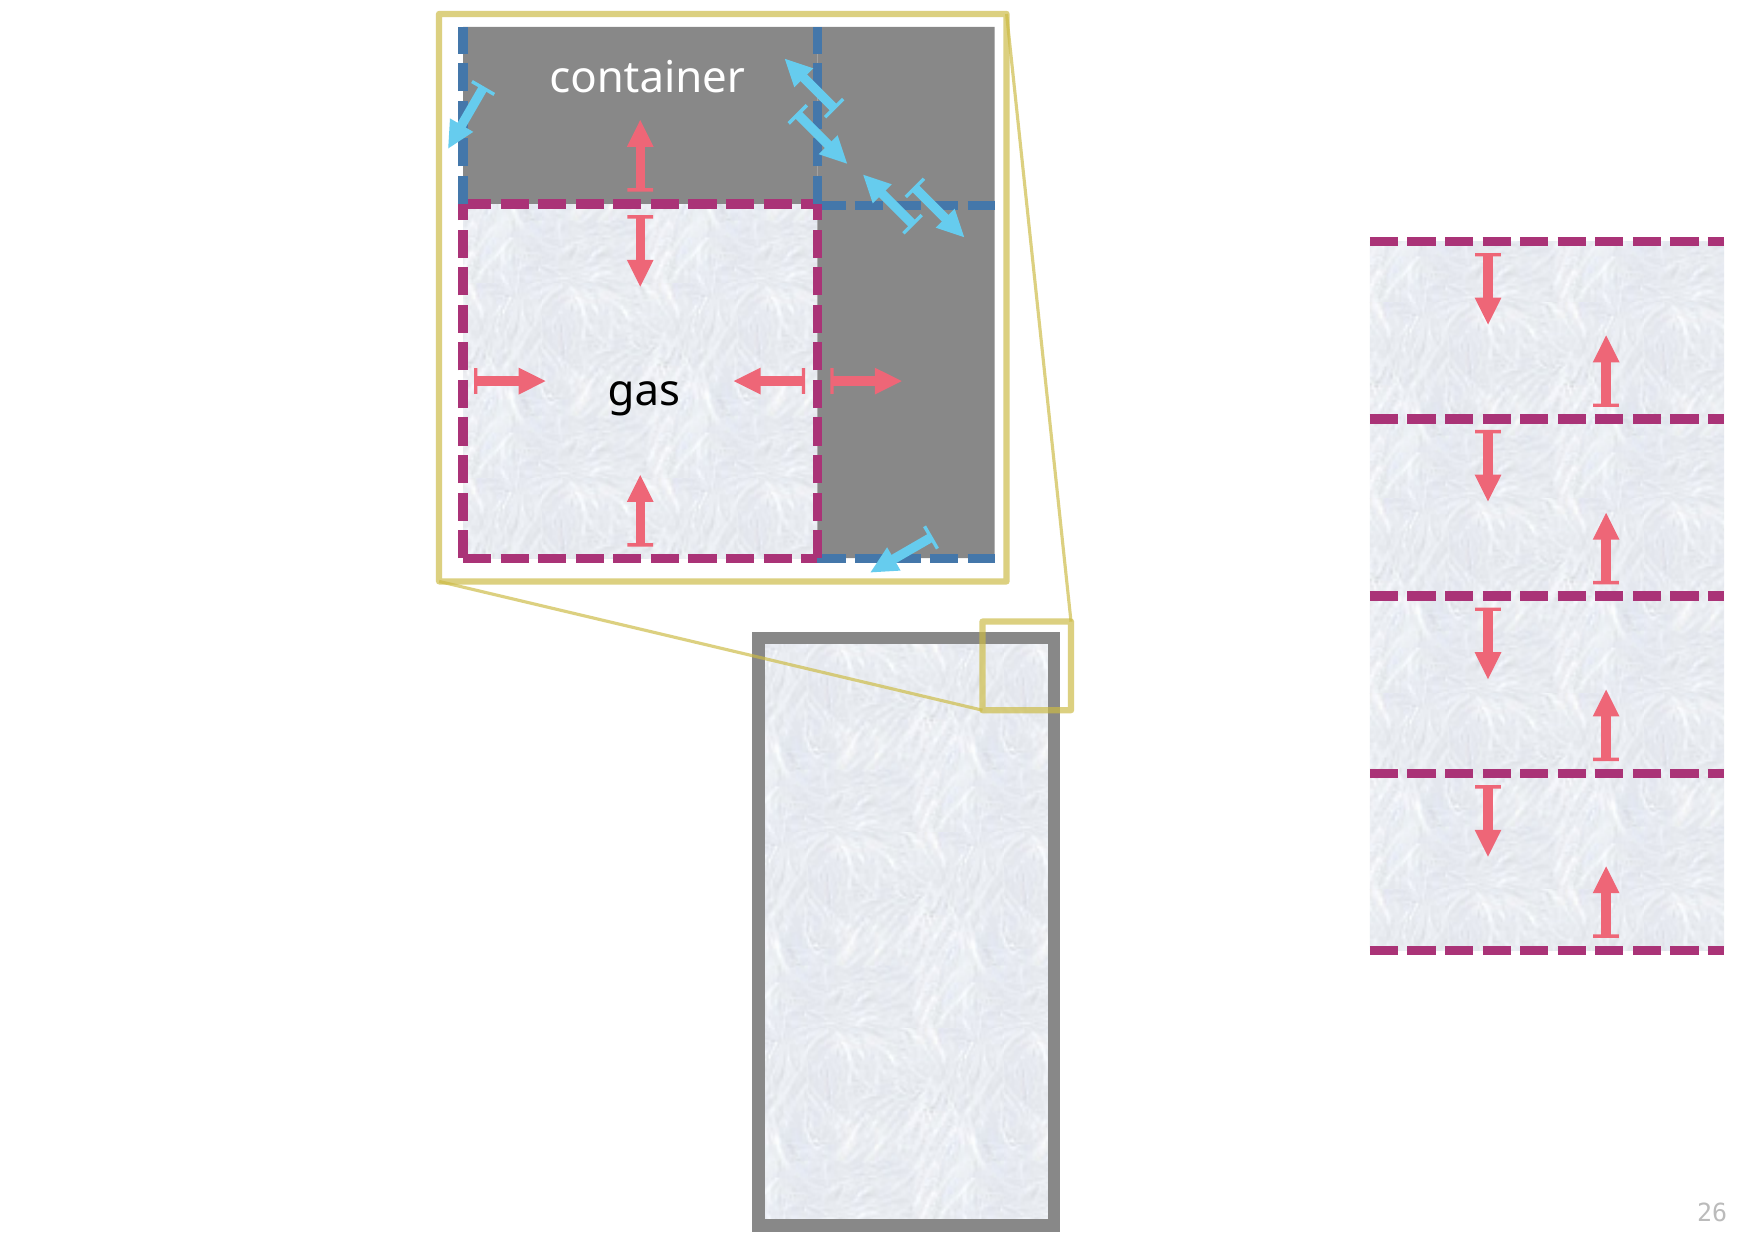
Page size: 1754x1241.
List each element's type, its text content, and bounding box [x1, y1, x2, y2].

text_box [765, 644, 979, 707]
text_box [765, 661, 1048, 1219]
text_box [1369, 241, 1725, 951]
text_box gas [593, 351, 688, 410]
text_box [463, 26, 995, 559]
text_box container [534, 38, 746, 97]
text_box [986, 644, 1048, 707]
